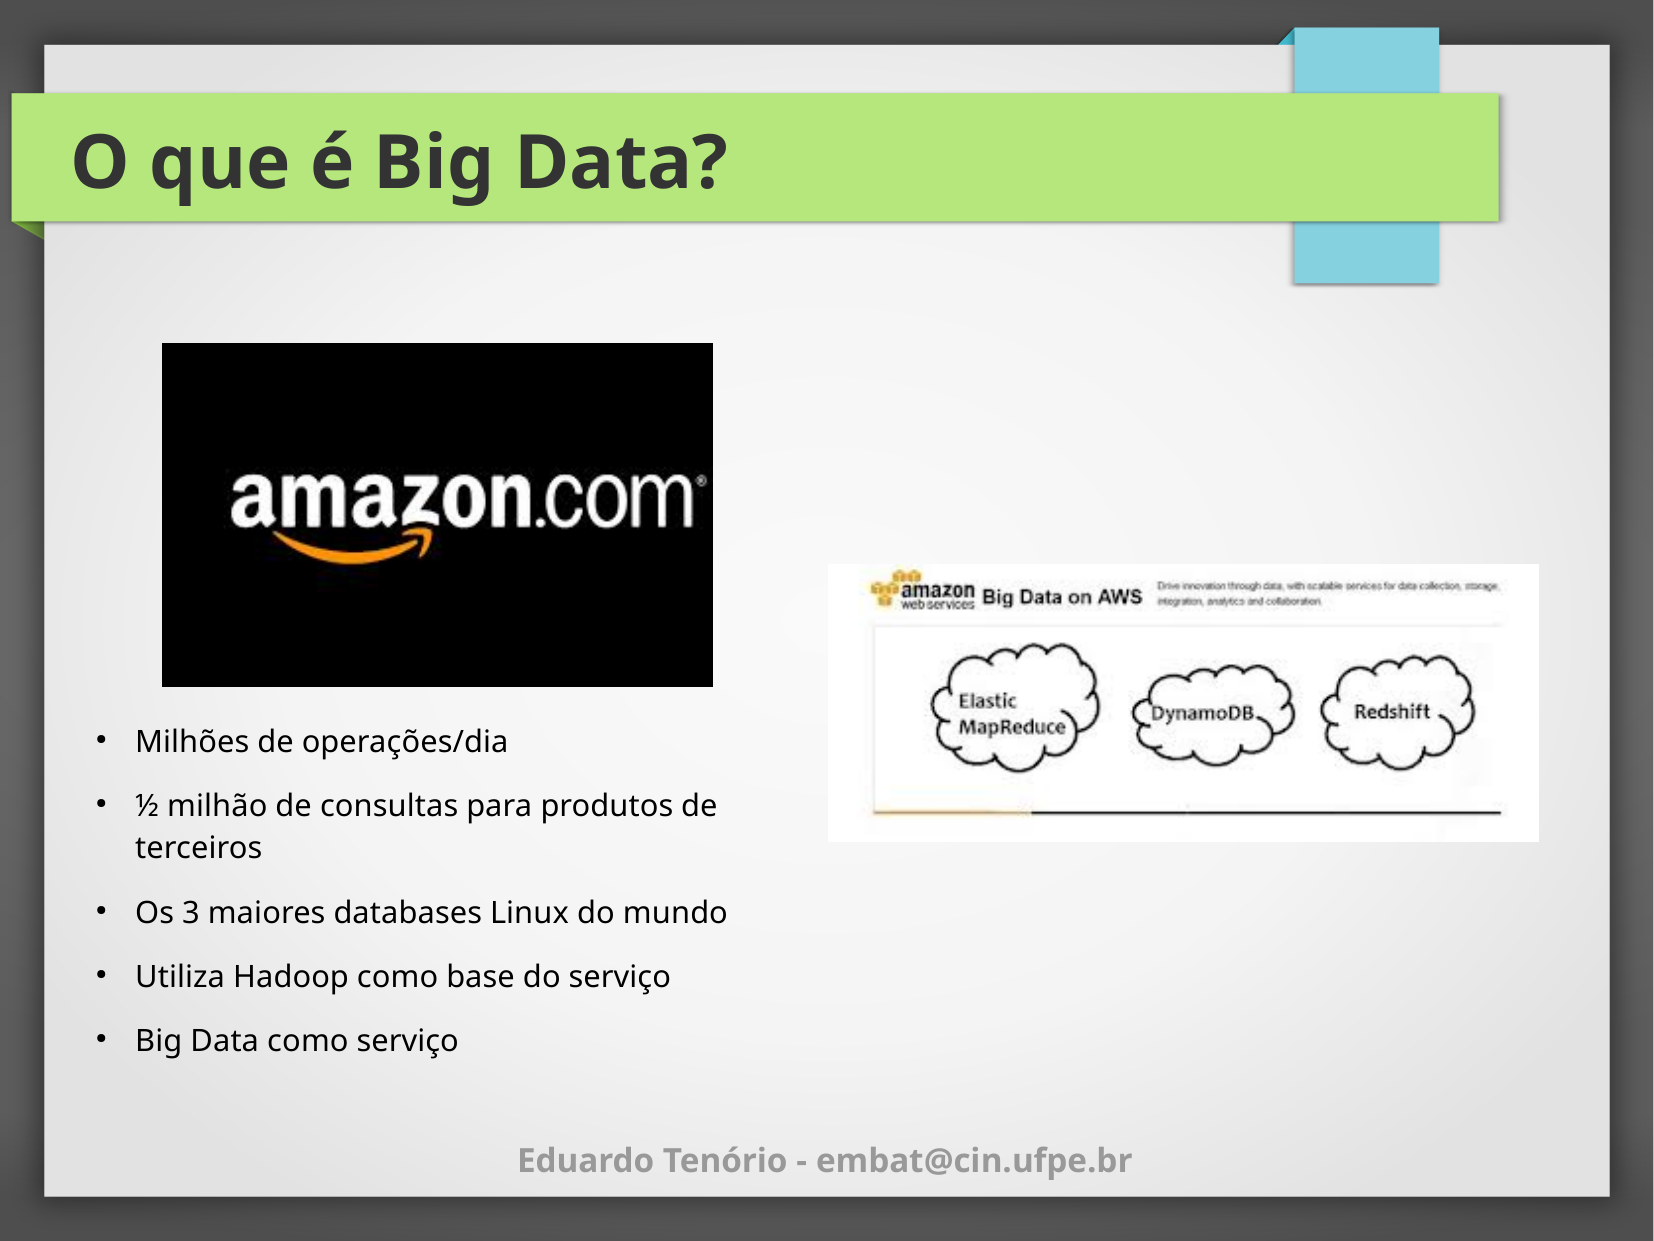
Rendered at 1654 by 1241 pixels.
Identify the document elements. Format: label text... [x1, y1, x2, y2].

title O que é Big Data? [70, 97, 1229, 221]
text_box Eduardo Tenório - embat@cin.ufpe.br [45, 1130, 1606, 1201]
picture [0, 0, 1654, 1241]
list Milhões de operações/dia ½ milhão de consultas para produtos de terceiros Os 3 maiores databases Linux do mundo Utiliza Hadoop como base do serviço Big Data como serviço [828, 343, 1539, 1063]
